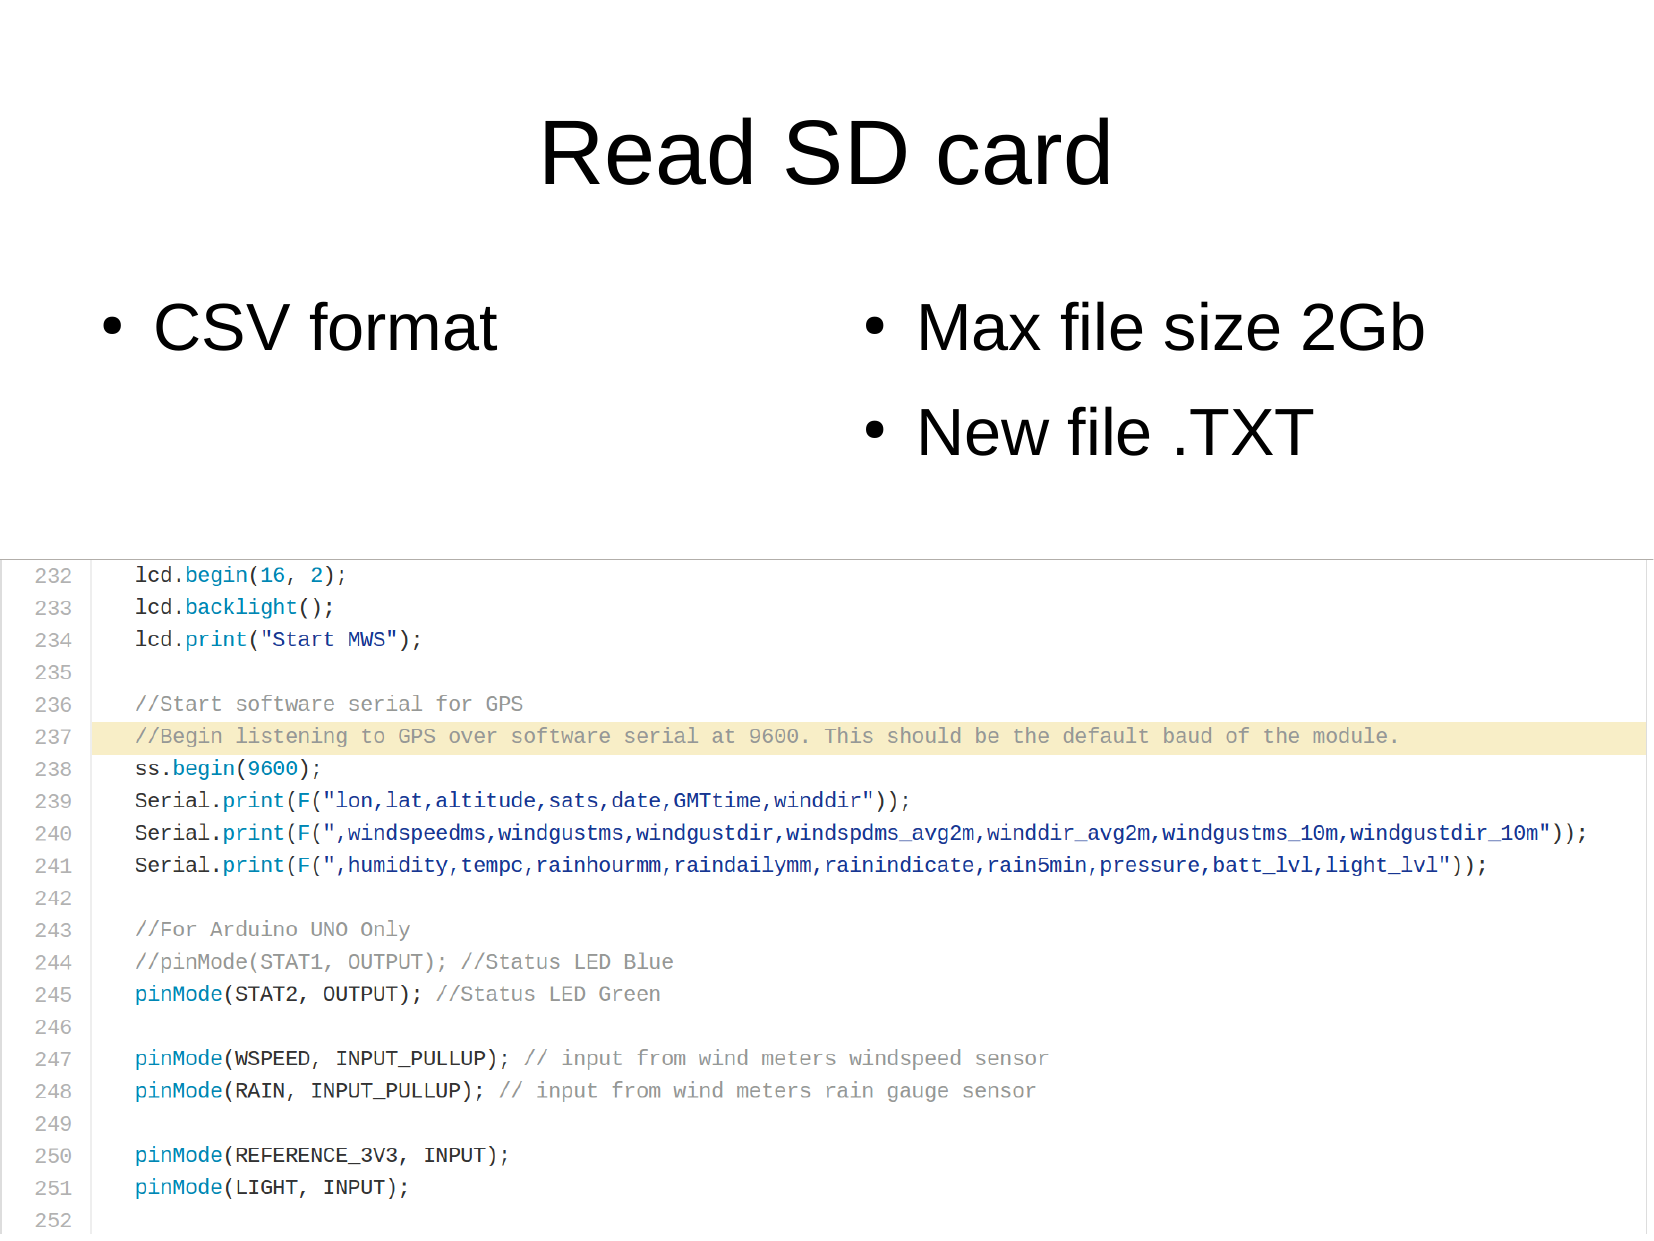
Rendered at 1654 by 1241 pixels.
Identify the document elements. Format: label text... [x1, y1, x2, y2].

list Max file size 2Gb New file .TXT [845, 290, 1572, 559]
title Read SD card [82, 49, 1571, 257]
list CSV format [82, 290, 809, 559]
picture [0, 559, 1654, 1234]
